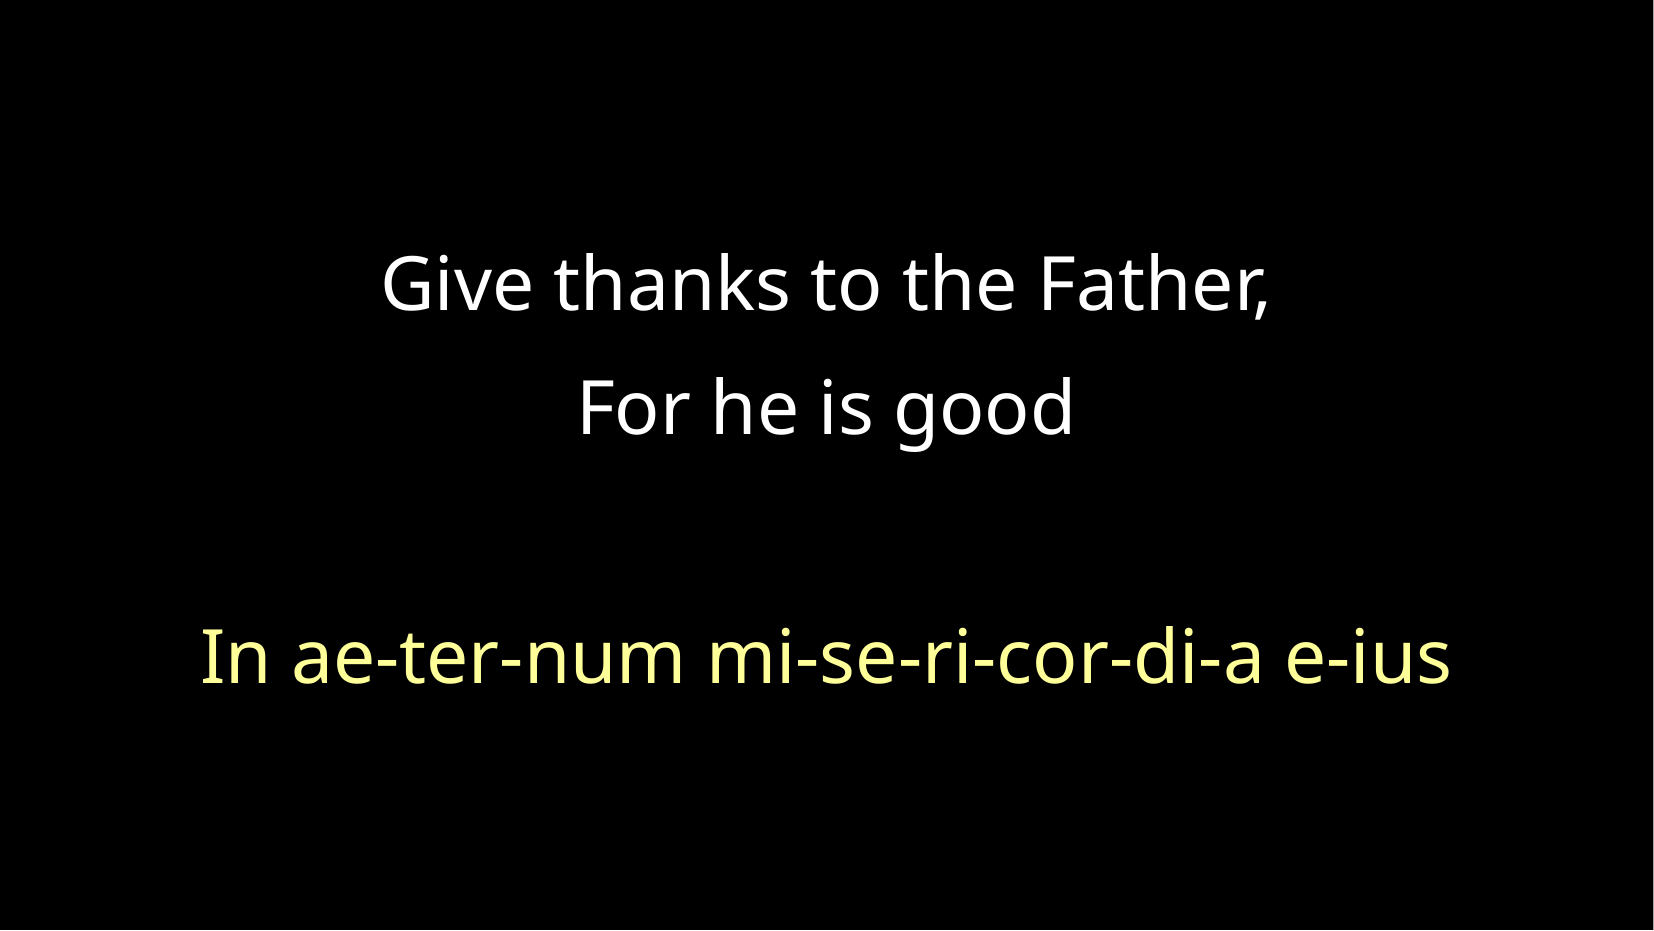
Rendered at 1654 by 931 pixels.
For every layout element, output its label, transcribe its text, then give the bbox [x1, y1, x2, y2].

list Give thanks to the Father, For he is good In ae-ter-num mi-se-ri-cor-di-a e-ius [0, 230, 1654, 922]
